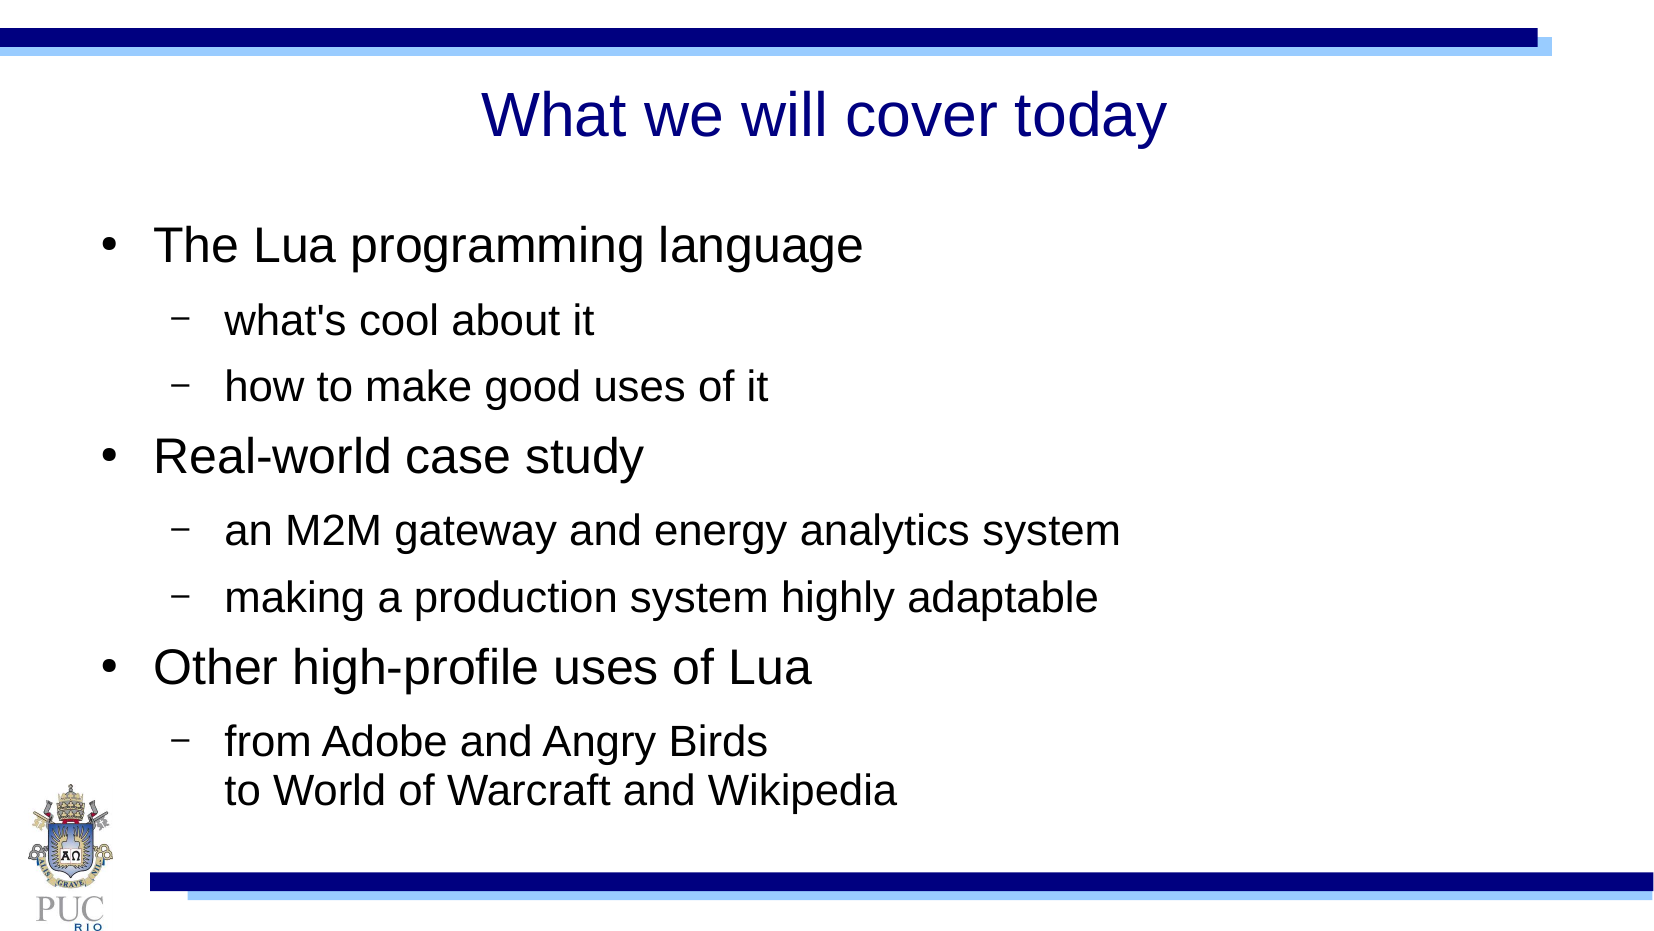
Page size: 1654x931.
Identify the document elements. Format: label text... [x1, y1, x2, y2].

picture [28, 784, 113, 931]
title What we will cover today [37, 37, 1613, 193]
list The Lua programming language what's cool about it how to make good uses of it Real-world case study an M2M gateway and energy analytics system making a production system highly adaptable Other high-profile uses of Lua from Adobe and Angry Birds to World of Warcraft and Wikipedia [82, 217, 1571, 815]
